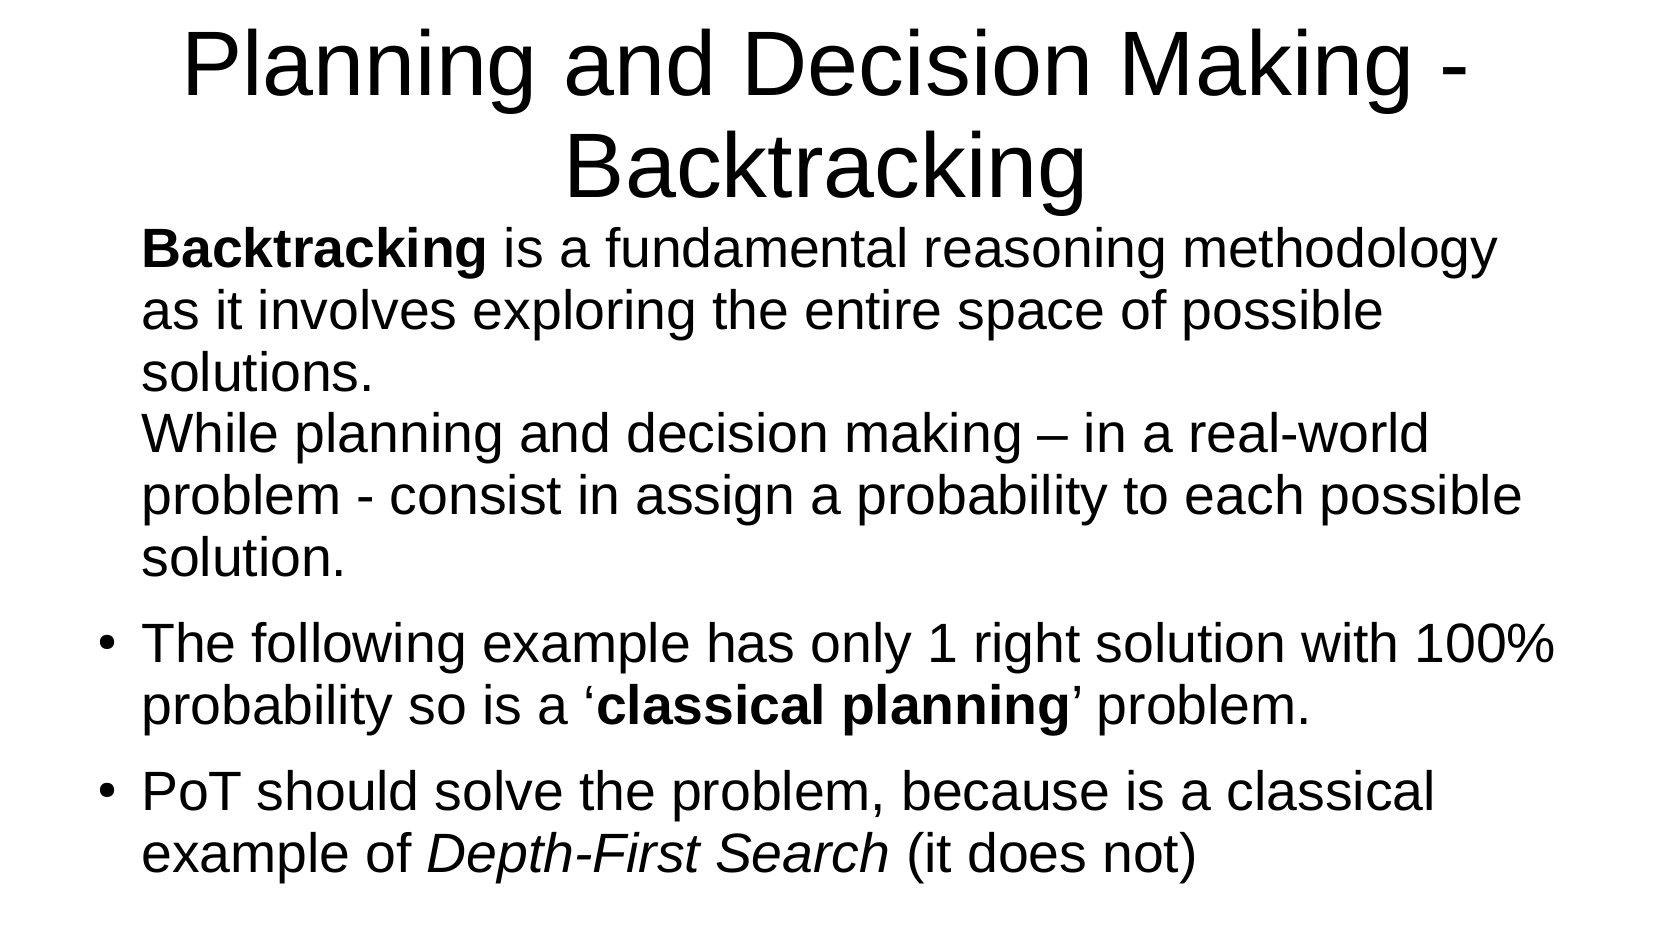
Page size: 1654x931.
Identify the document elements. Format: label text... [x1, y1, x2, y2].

title Planning and Decision Making - Backtracking [82, 12, 1571, 217]
list Backtracking is a fundamental reasoning methodology as it involves exploring the entire space of possible solutions. While planning and decision making – in a real-world problem - consist in assign a probability to each possible solution. The following example has only 1 right solution with 100% probability so is a ‘classical planning’ problem. PoT should solve the problem, because is a classical example of Depth-First Search (it does not) [82, 217, 1571, 886]
